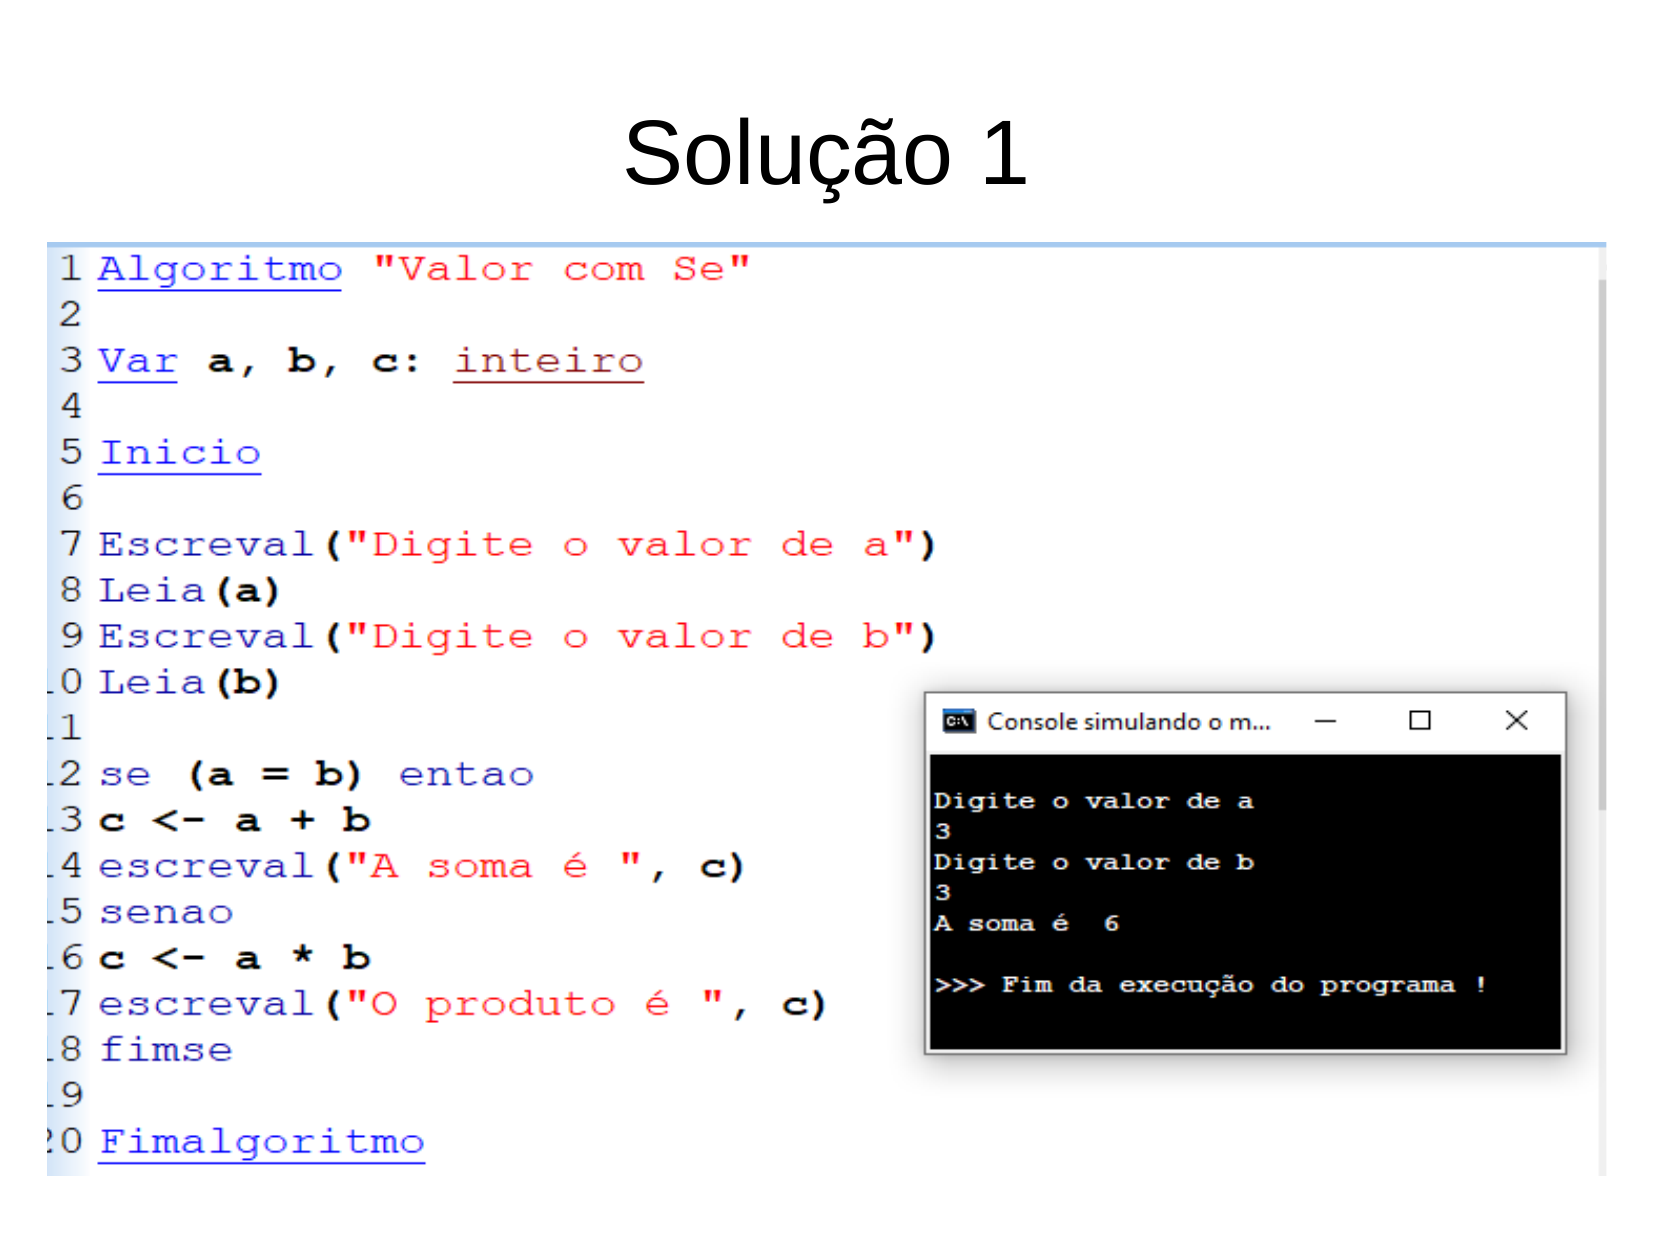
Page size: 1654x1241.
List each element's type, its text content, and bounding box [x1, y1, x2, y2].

picture [47, 242, 1607, 1176]
title Solução 1 [82, 49, 1571, 242]
